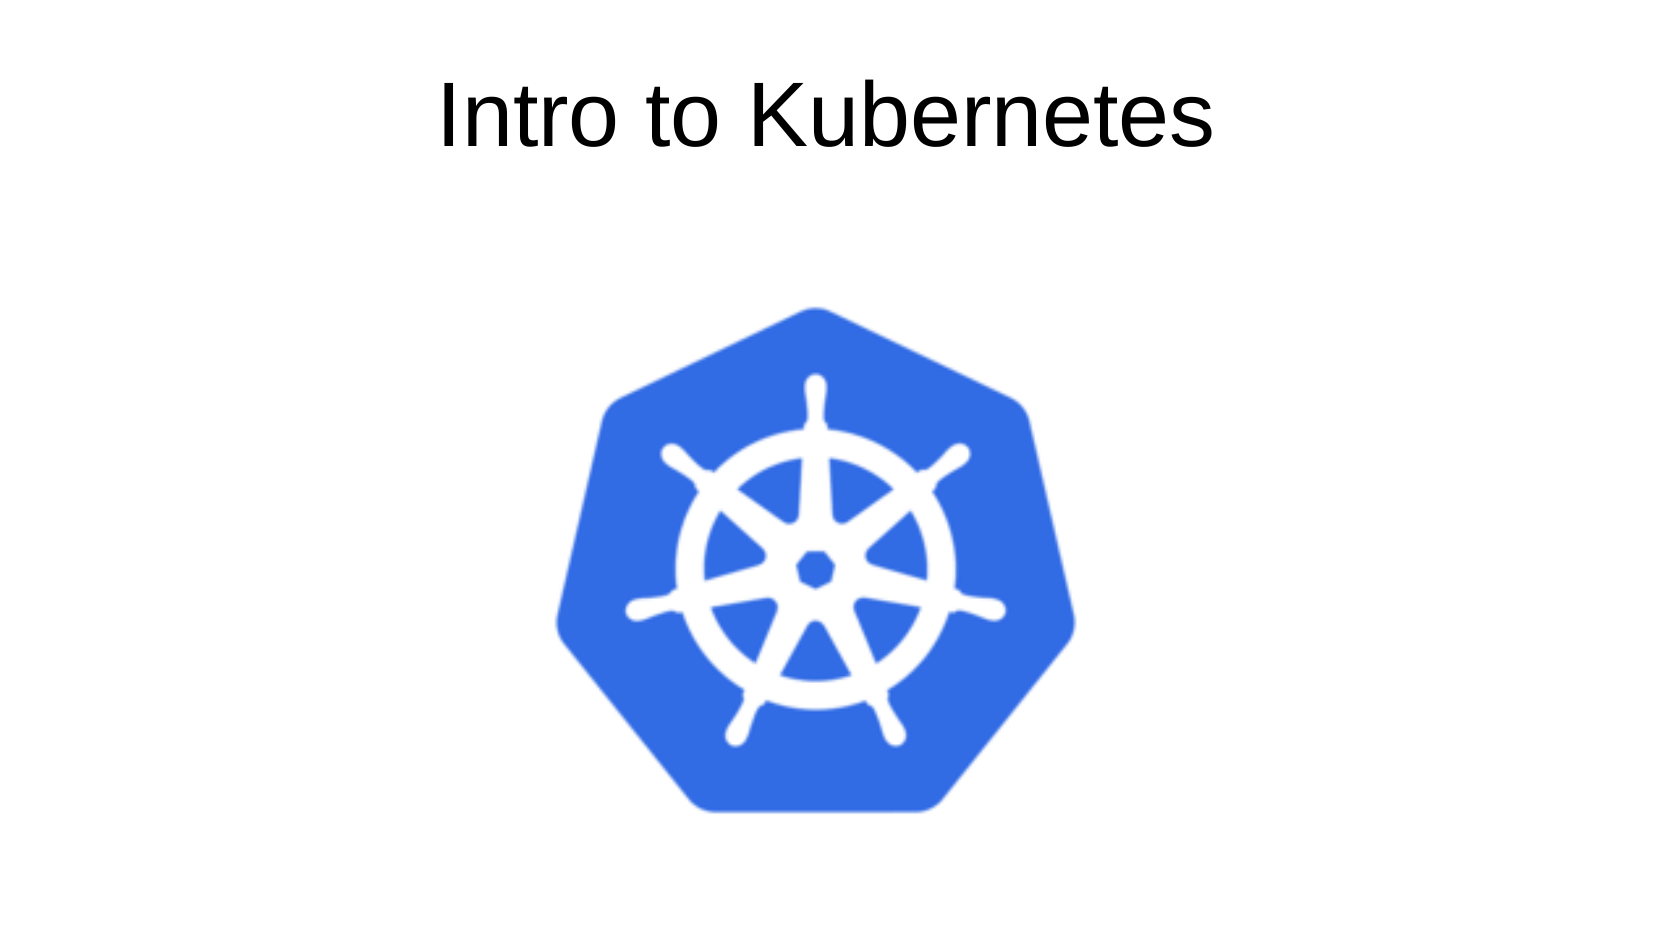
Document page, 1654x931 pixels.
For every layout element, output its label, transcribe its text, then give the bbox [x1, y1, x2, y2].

picture [543, 295, 1090, 827]
title Intro to Kubernetes [82, 37, 1571, 193]
